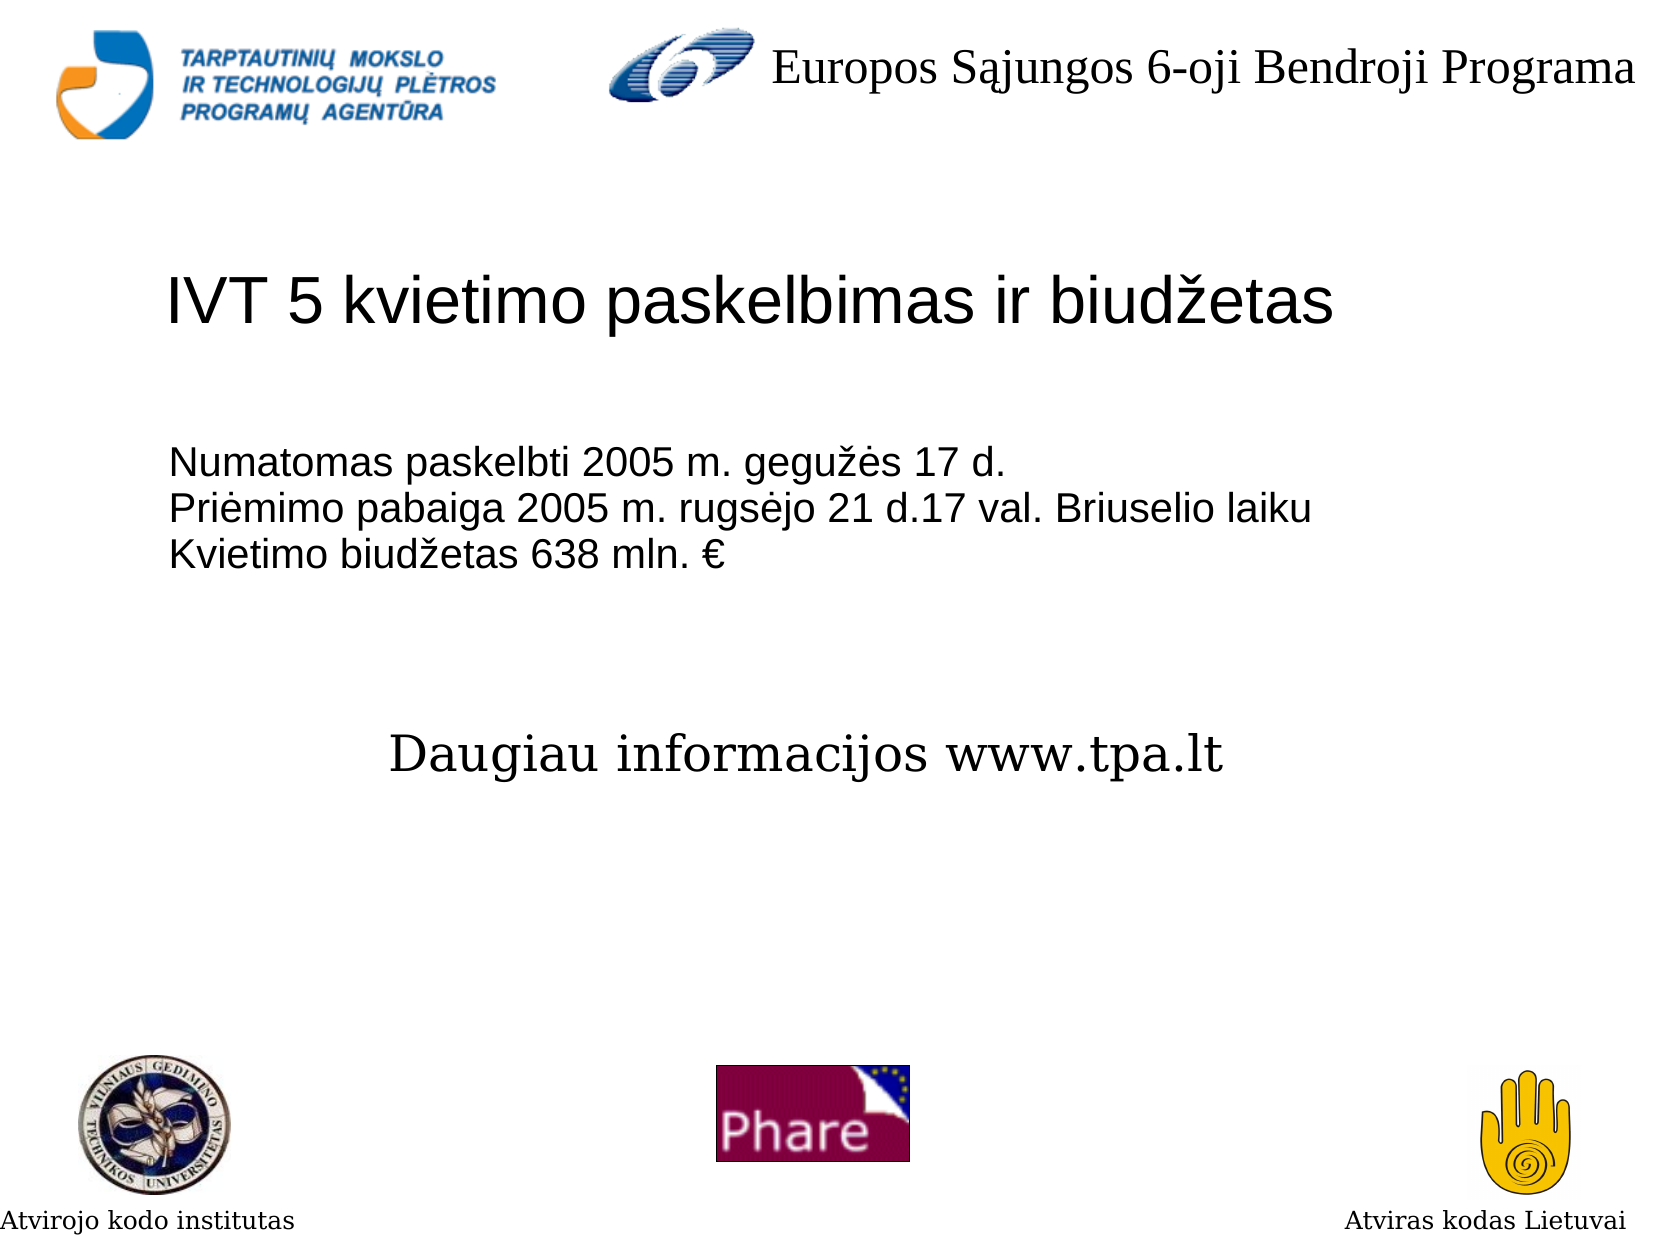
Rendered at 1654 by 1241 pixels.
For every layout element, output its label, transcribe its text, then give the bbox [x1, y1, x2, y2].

picture [1467, 1065, 1581, 1200]
picture [78, 1055, 231, 1195]
text_box Atviras kodas Lietuvai [1344, 1206, 1654, 1241]
picture [55, 30, 521, 141]
text_box Atvirojo kodo institutas [0, 1206, 367, 1241]
text_box IVT 5 kvietimo paskelbimas ir biudžetas [165, 263, 1471, 346]
list Numatomas paskelbti 2005 m. gegužės 17 d. Priėmimo pabaiga 2005 m. rugsėjo 21 d.17 val. Briuselio laiku Kvietimo biudžetas 638 mln. € [153, 440, 1491, 630]
text_box Europos Sąjungos 6-oji Bendroji Programa [771, 38, 1641, 100]
text_box Daugiau informacijos www.tpa.lt [388, 725, 1251, 784]
picture [603, 23, 760, 109]
picture [716, 1065, 910, 1162]
